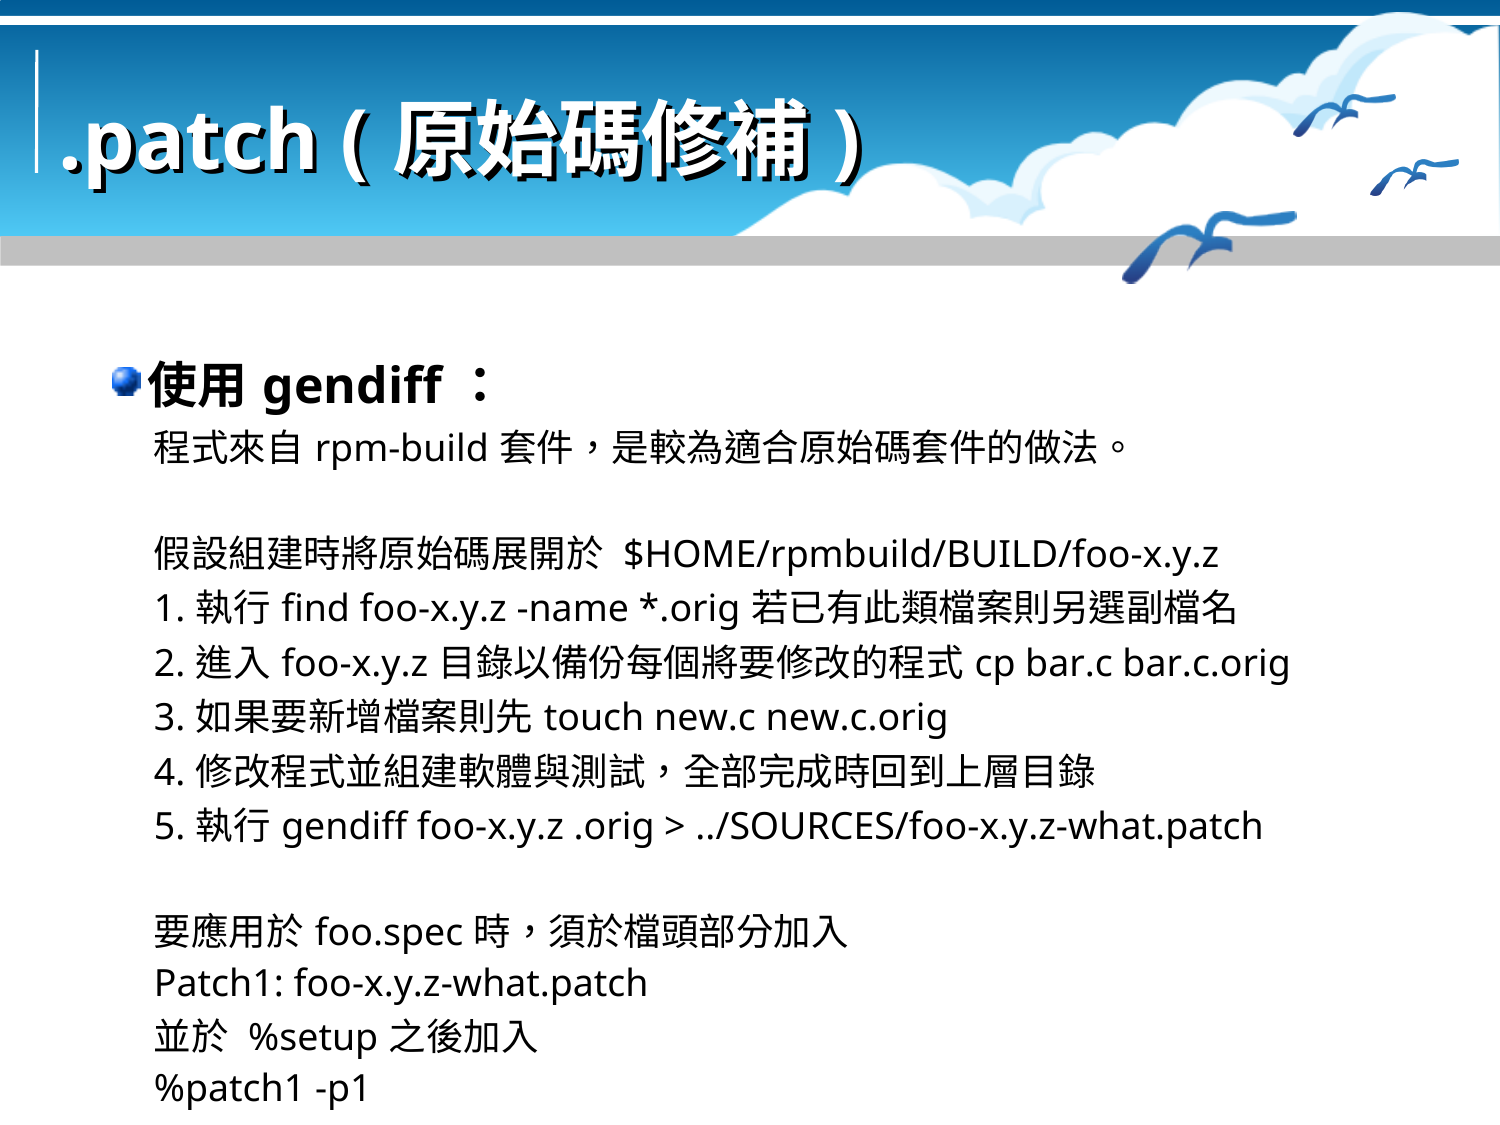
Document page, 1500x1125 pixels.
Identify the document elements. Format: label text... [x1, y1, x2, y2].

title .patch (原始碼修補) [59, 86, 1465, 186]
list 使用gendiff： 程式來自rpm-build套件，是較為適合原始碼套件的做法。 假設組建時將原始碼展開於 $HOME/rpmbuild/BUILD/foo-x.y.z 1.執行find foo-x.y.z -name *.orig若已有此類檔案則另選副檔名 2.進入foo-x.y.z目錄以備份每個將要修改的程式cp bar.c bar.c.orig 3.如果要新增檔案則先touch new.c new.c.orig 4.修改程式並組建軟體與測試，全部完成時回到上層目錄 5.執行gendiff foo-x.y.z .orig > ../SOURCES/foo-x.y.z-what.patch 要應用於foo.spec時，須於檔頭部分加入 Patch1: foo-x.y.z-what.patch 並於 %setup之後加入 %patch1 -p1 [112, 309, 1456, 1060]
picture [730, 12, 1500, 284]
